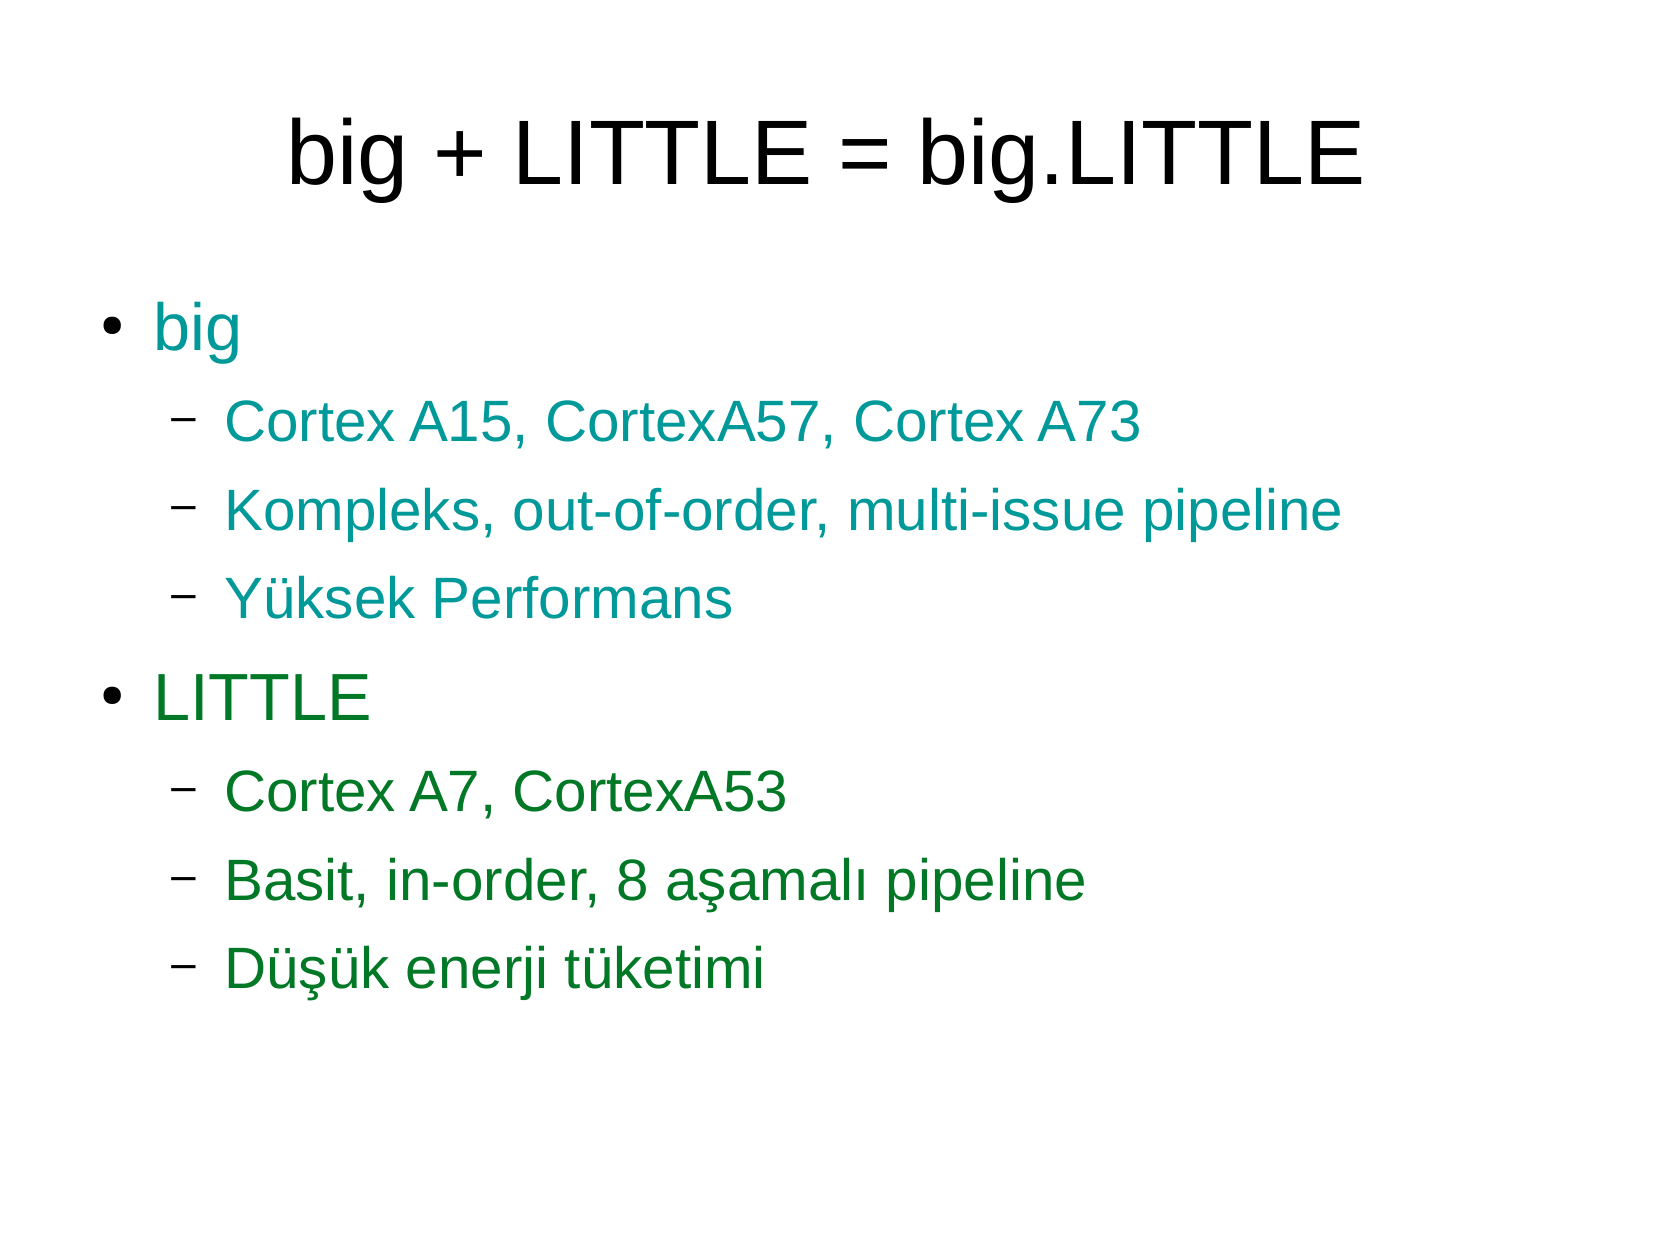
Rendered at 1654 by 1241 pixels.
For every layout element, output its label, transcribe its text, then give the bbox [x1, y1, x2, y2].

list big Cortex A15, CortexA57, Cortex A73 Kompleks, out-of-order, multi-issue pipeline Yüksek Performans LITTLE Cortex A7, CortexA53 Basit, in-order, 8 aşamalı pipeline Düşük enerji tüketimi [82, 290, 1571, 1010]
title big + LITTLE = big.LITTLE [82, 49, 1571, 257]
